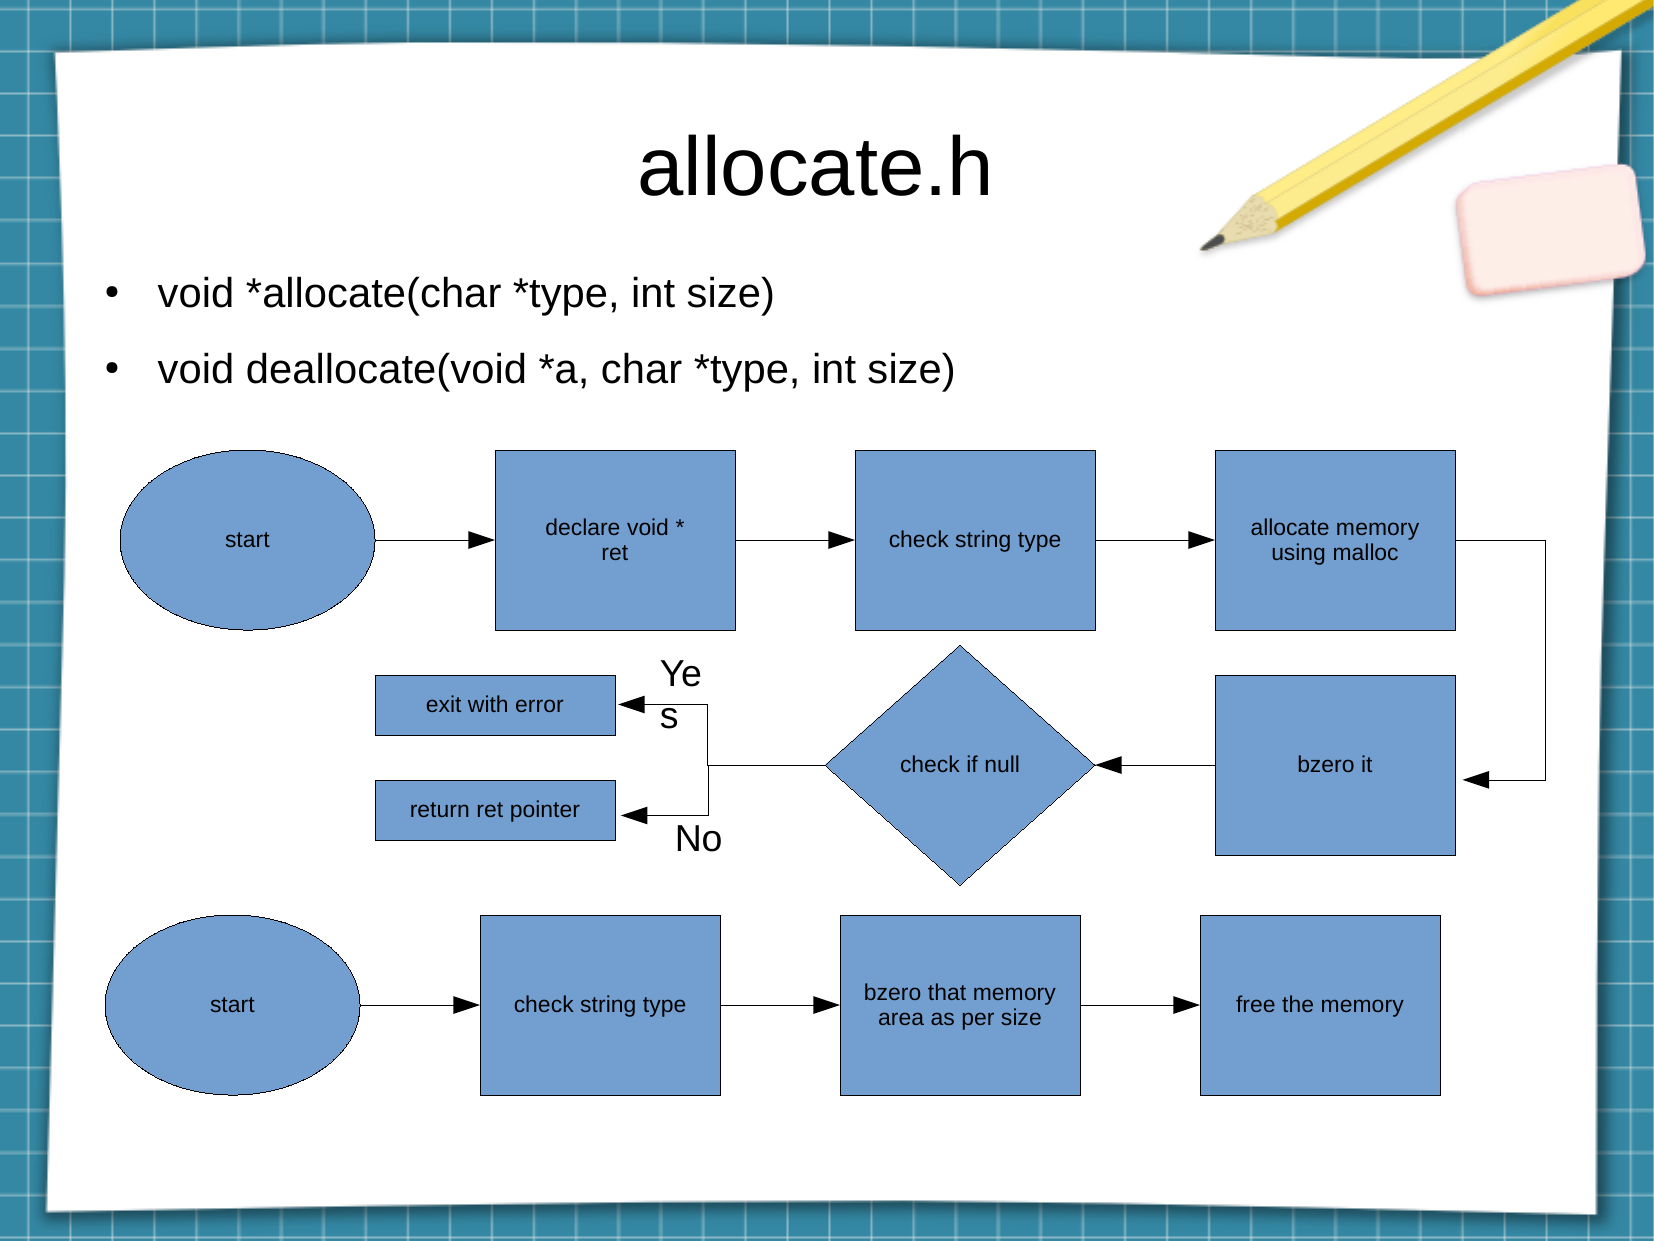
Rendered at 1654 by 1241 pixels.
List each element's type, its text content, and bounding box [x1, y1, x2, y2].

text_box check string type [855, 450, 1096, 631]
text_box check string type [480, 915, 721, 1096]
text_box bzero it [1215, 675, 1456, 856]
list void *allocate(char *type, int size) void deallocate(void *a, char *type, int size) [86, 270, 1576, 406]
text_box start [120, 450, 376, 631]
text_box exit with error [375, 675, 616, 736]
text_box No [660, 810, 751, 869]
text_box free the memory [1200, 915, 1441, 1096]
text_box start [105, 915, 361, 1096]
text_box allocate memory using malloc [1215, 450, 1456, 631]
text_box check if null [825, 645, 1096, 886]
title allocate.h [71, 62, 1561, 271]
text_box declare void * ret [495, 450, 736, 631]
text_box bzero that memory area as per size [840, 915, 1081, 1096]
text_box return ret pointer [375, 780, 616, 841]
picture [0, 0, 1654, 1241]
text_box Yes [645, 645, 736, 747]
